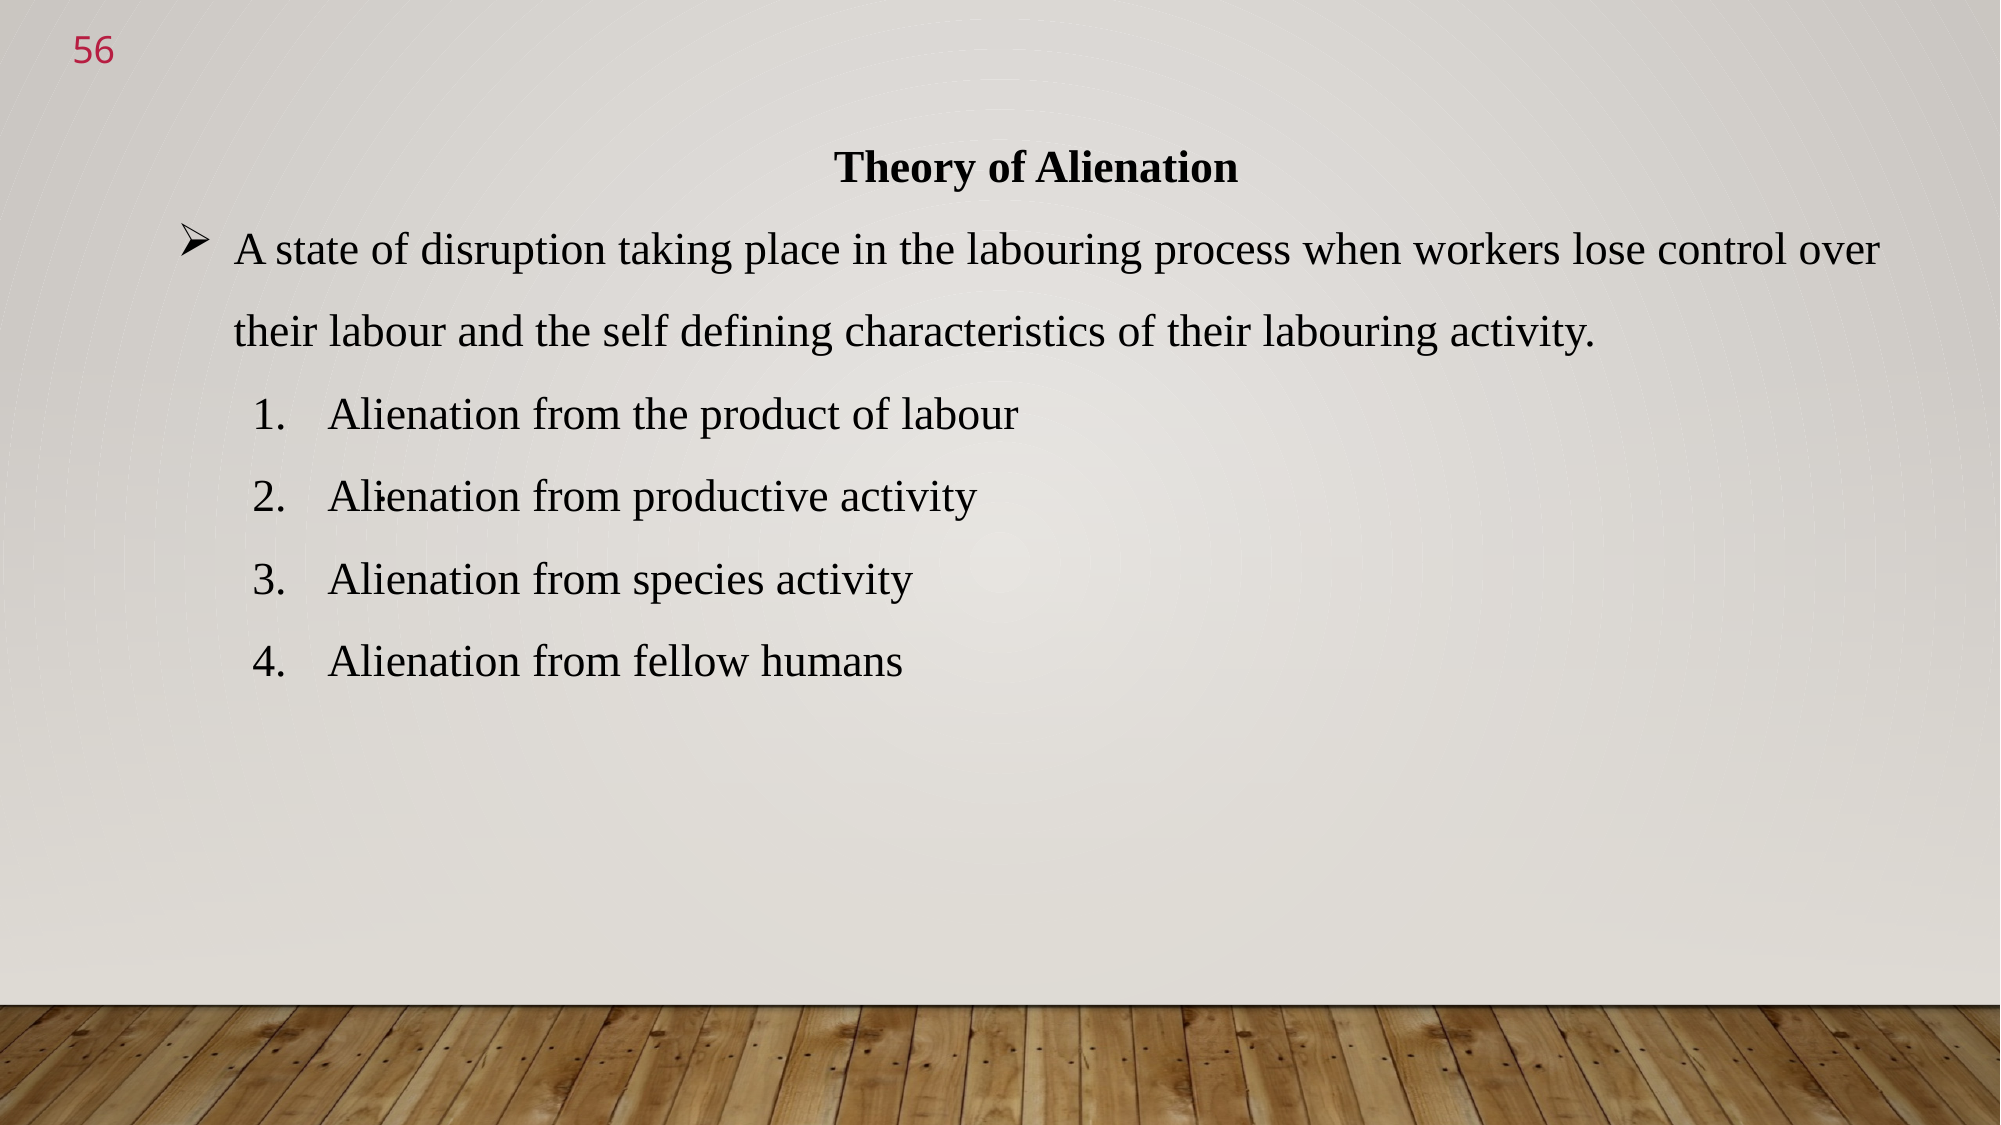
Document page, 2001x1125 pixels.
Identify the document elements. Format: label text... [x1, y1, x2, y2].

slide_number 21 [0, 18, 131, 102]
text_box Theory of Alienation A state of disruption taking place in the labouring process when workers lose control over their labour and the self defining characteristics of their labouring activity. Alienation from the product of labour Alienation from productive activity Alienation from species activity Alienation from fellow humans [87, 101, 1911, 694]
text_box . [363, 456, 1635, 517]
picture [0, 1005, 2000, 1125]
